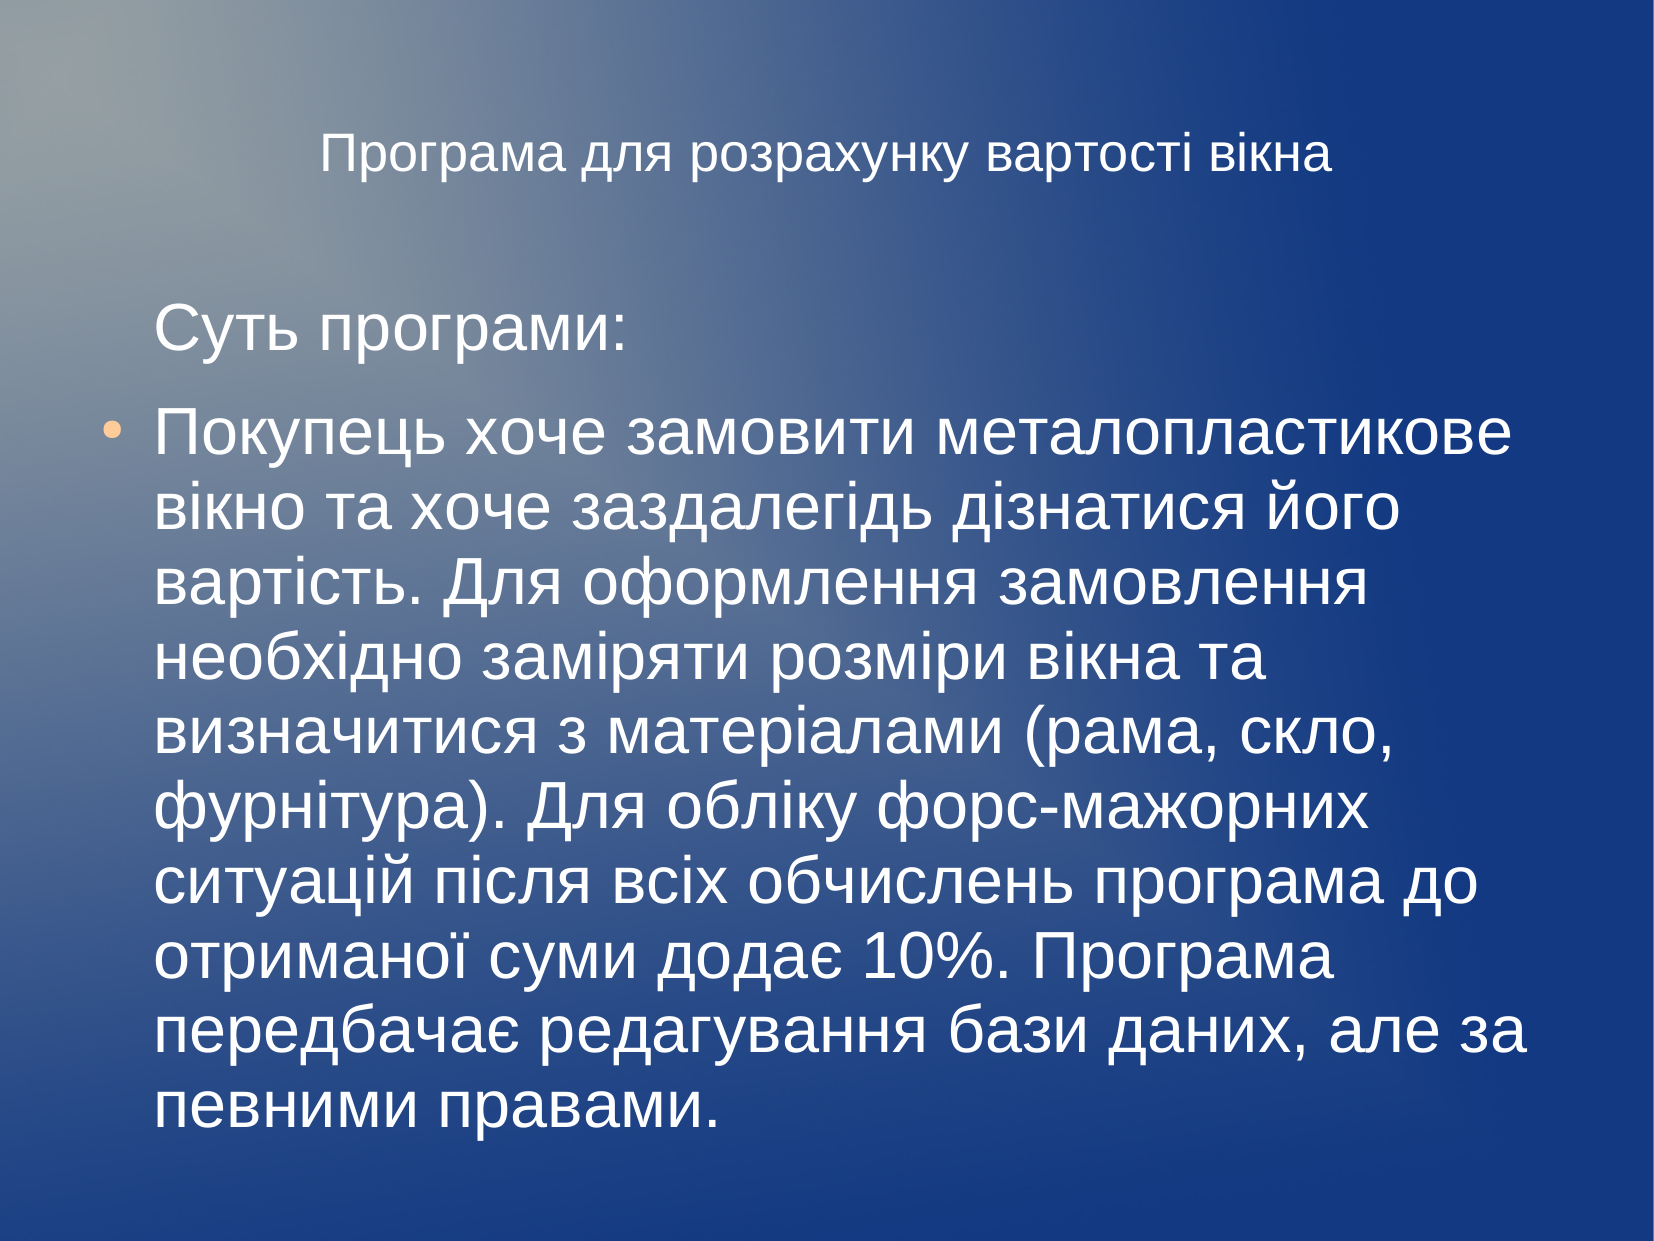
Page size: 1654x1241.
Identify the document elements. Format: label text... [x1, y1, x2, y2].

list Суть програми: Покупець хоче замовити металопластикове вікно та хоче заздалегідь дізнатися його вартість. Для оформлення замовлення необхідно заміряти розміри вікна та визначитися з матеріалами (рама, скло, фурнітура). Для обліку форс-мажорних ситуацій після всіх обчислень програма до отриманої суми додає 10%. Програма передбачає редагування бази даних, але за певними правами. [82, 290, 1571, 1143]
title Програма для розрахунку вартості вікна [82, 49, 1571, 257]
picture [0, 0, 1654, 1241]
